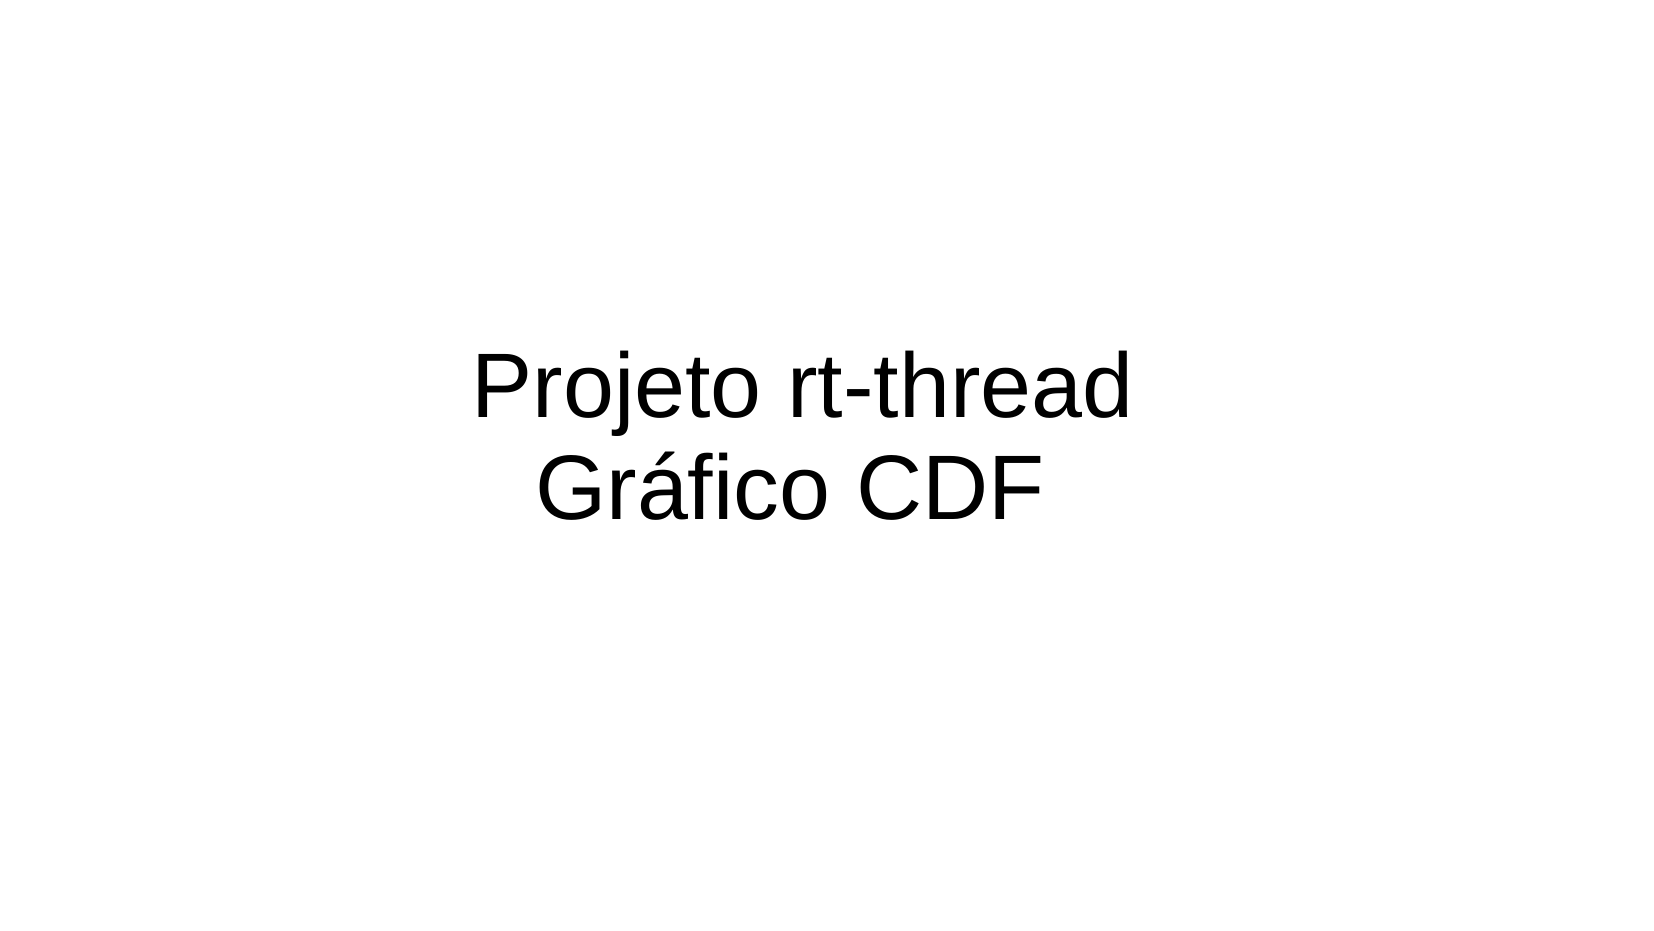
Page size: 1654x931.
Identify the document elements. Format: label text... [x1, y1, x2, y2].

title Projeto rt-thread Gráfico CDF [59, 334, 1548, 540]
